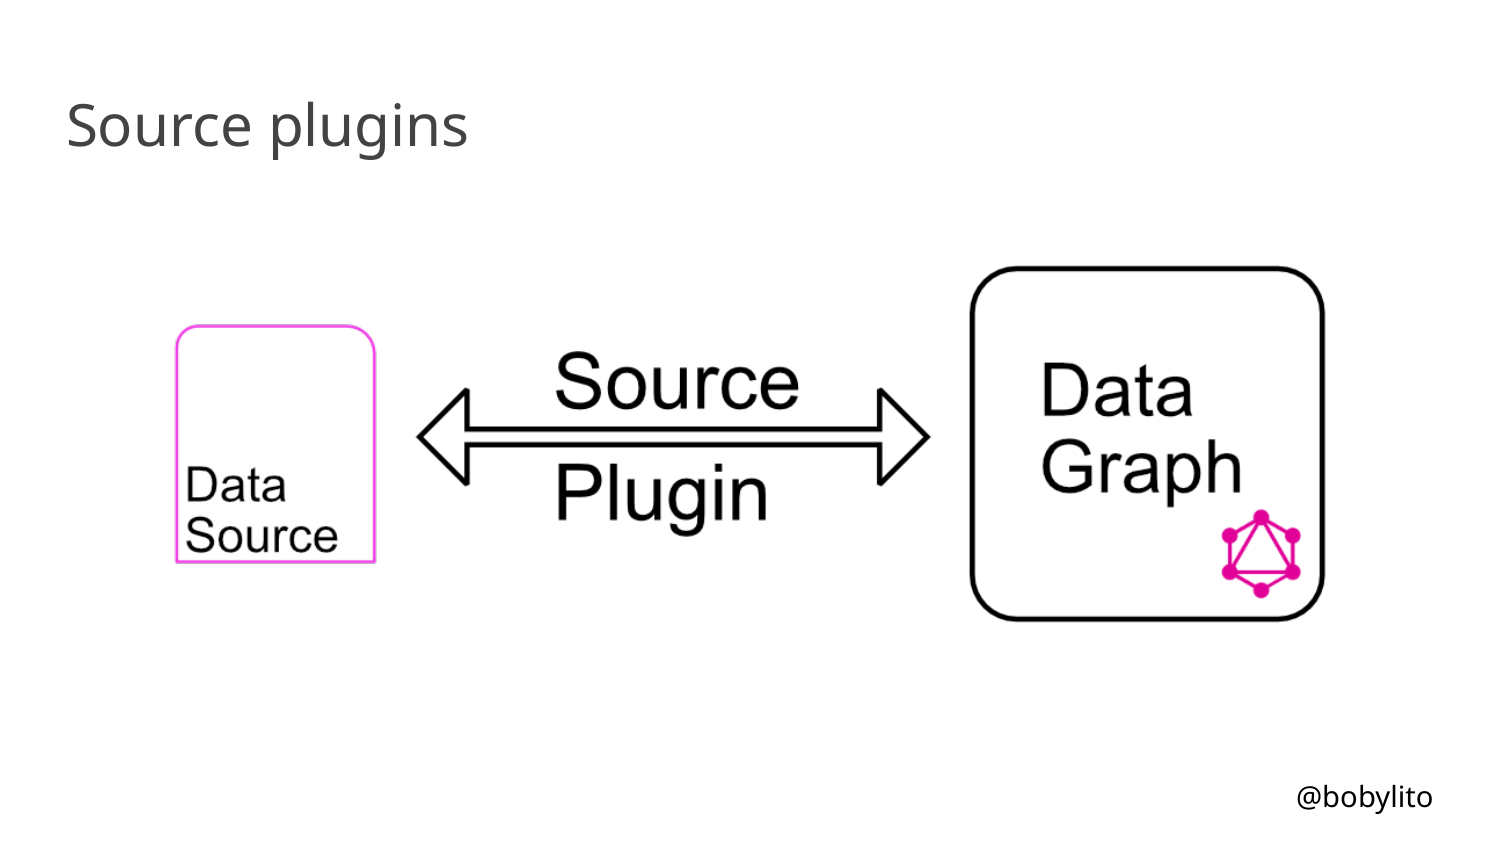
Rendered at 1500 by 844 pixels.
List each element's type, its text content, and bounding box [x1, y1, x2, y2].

title Source plugins [51, 72, 1449, 167]
picture [24, 191, 1475, 697]
